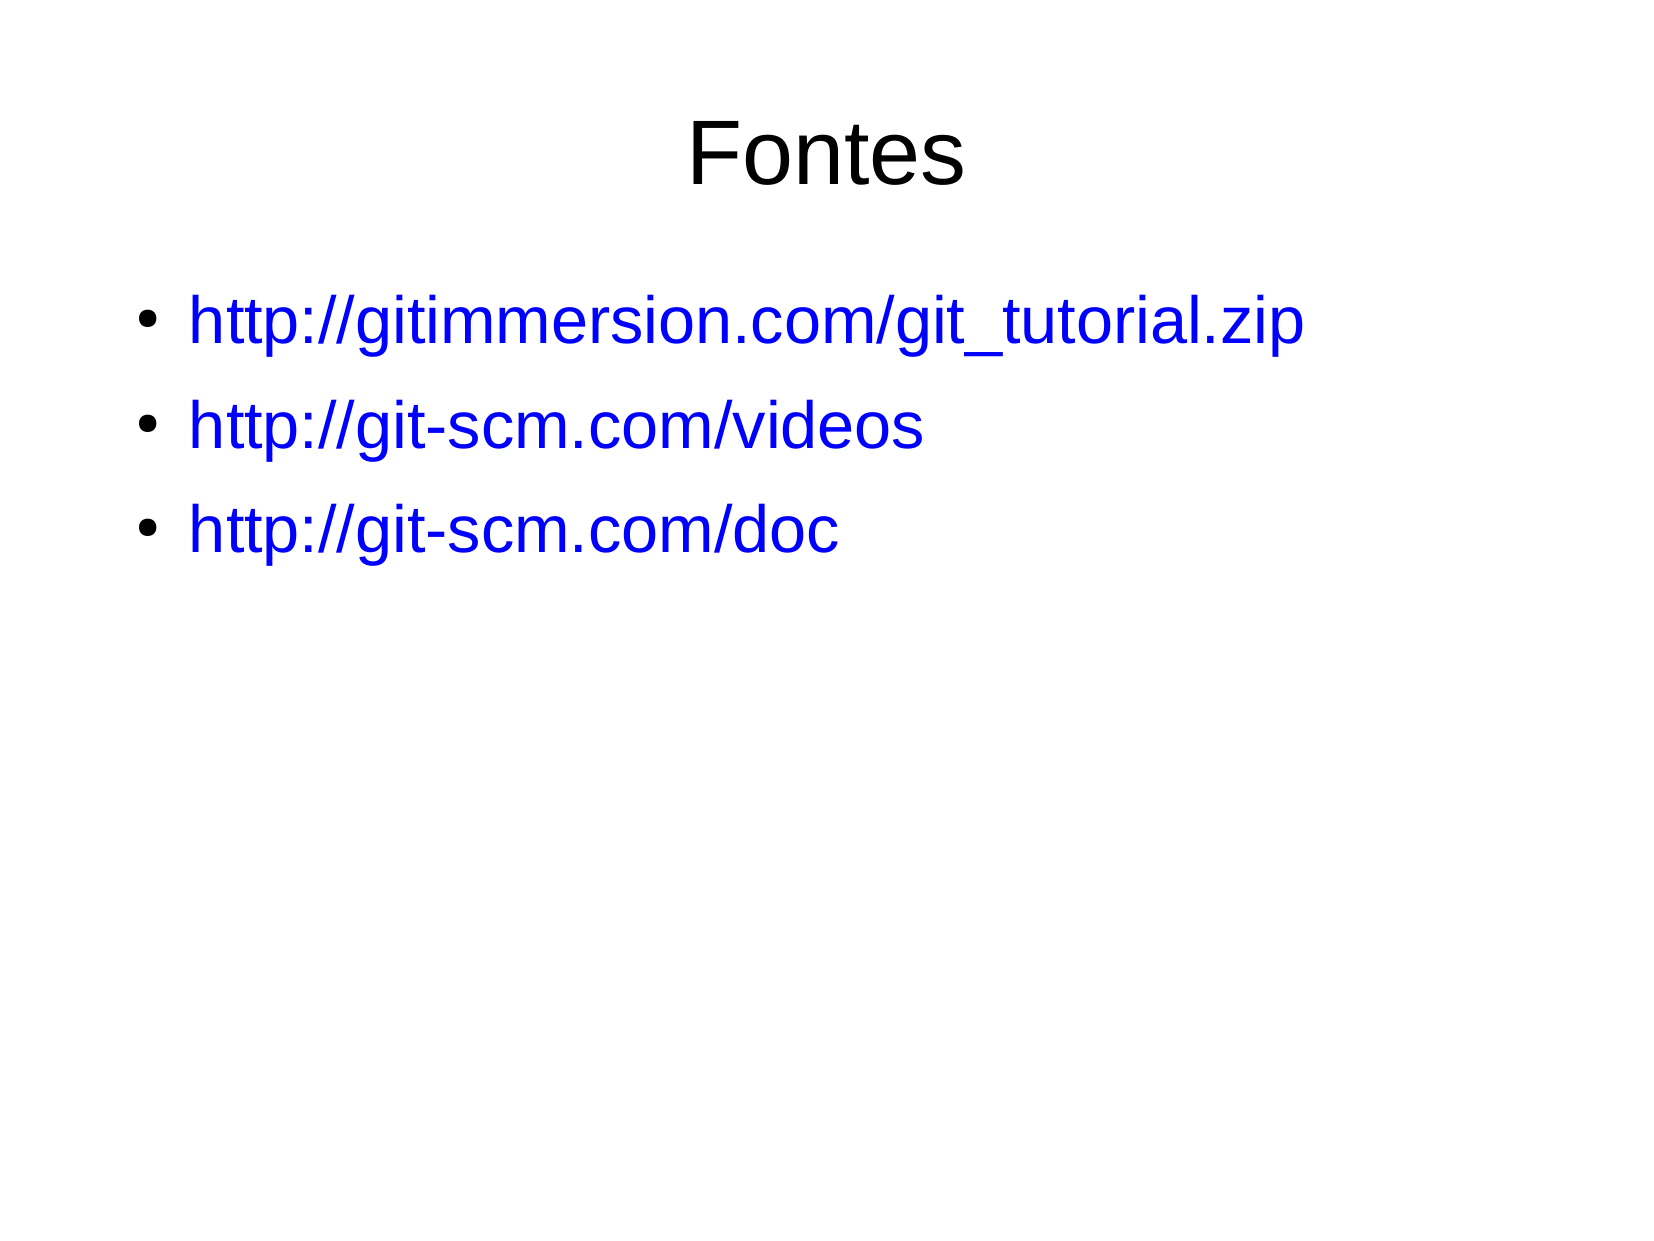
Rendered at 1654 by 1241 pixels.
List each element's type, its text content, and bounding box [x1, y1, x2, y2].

list http://gitimmersion.com/git_tutorial.zip http://git-scm.com/videos http://git-scm.com/doc [118, 283, 1574, 1003]
title Fontes [82, 49, 1571, 257]
